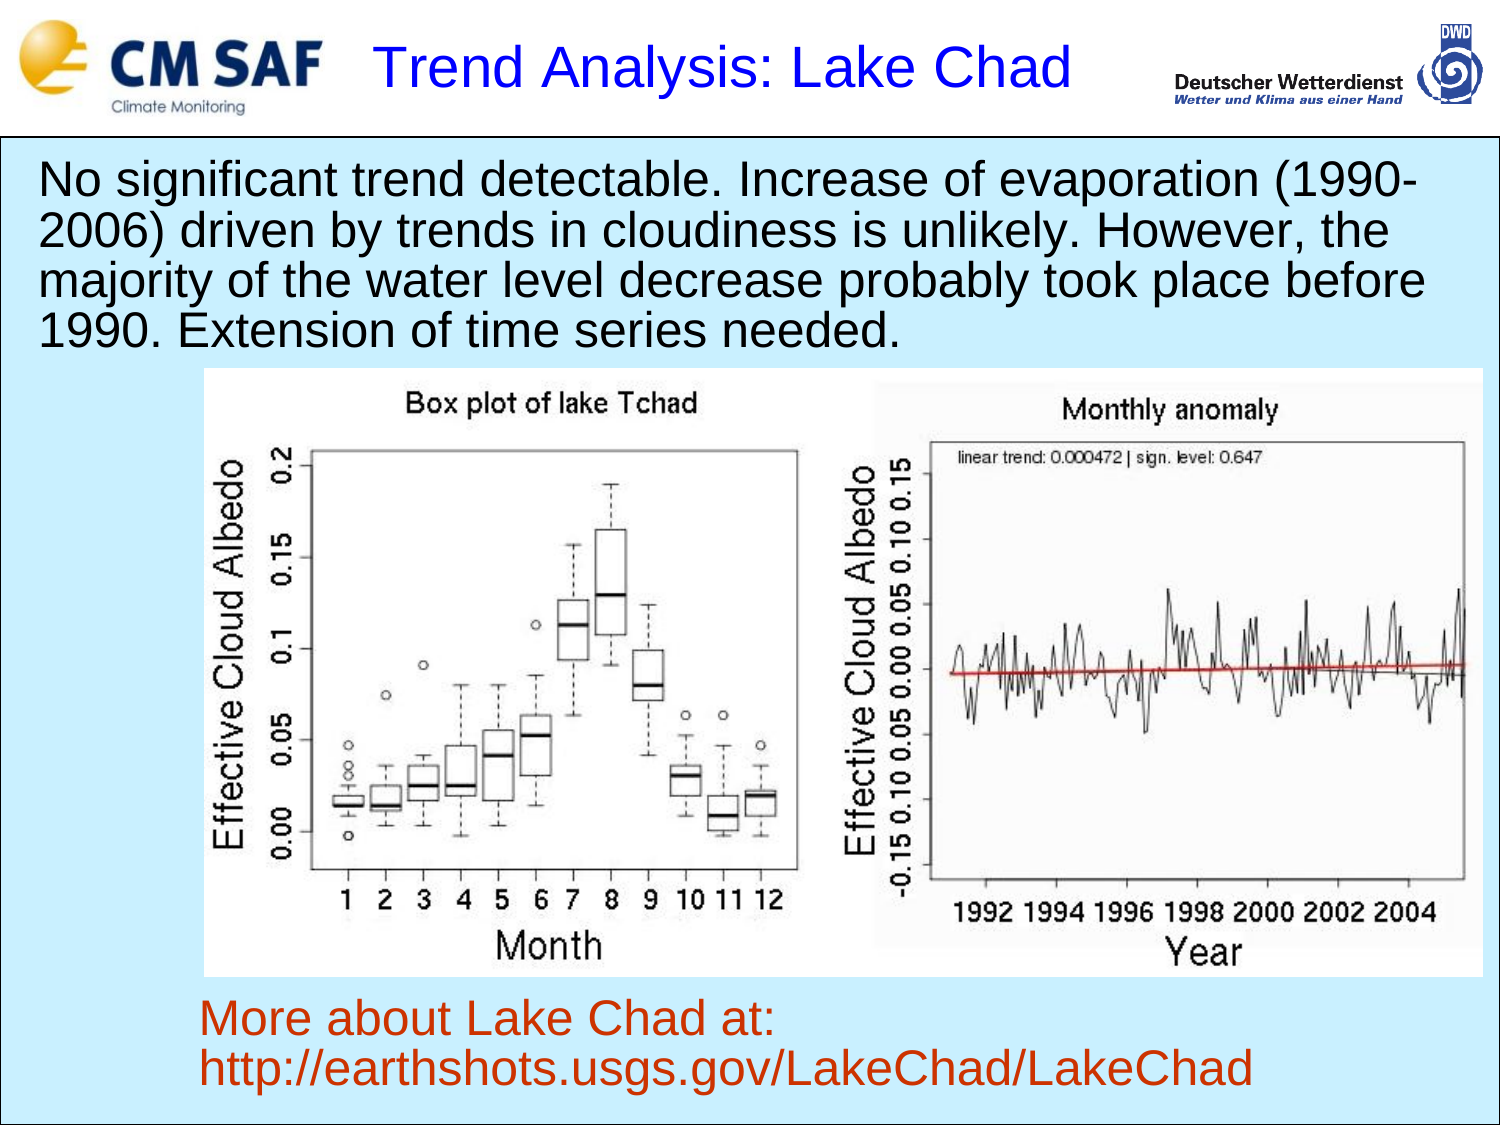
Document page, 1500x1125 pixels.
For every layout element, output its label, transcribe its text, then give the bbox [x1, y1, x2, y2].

picture [204, 368, 1483, 977]
picture [1175, 24, 1483, 104]
text_box Trend Analysis: Lake Chad [183, 35, 1247, 114]
text_box No significant trend detectable. Increase of evaporation (1990-2006) driven by trends in cloudiness is unlikely. However, the majority of the water level decrease probably took place before 1990. Extension of time series needed. [23, 148, 1465, 366]
picture [17, 19, 325, 117]
text_box More about Lake Chad at: http://earthshots.usgs.gov/LakeChad/LakeChad [183, 987, 1270, 1104]
